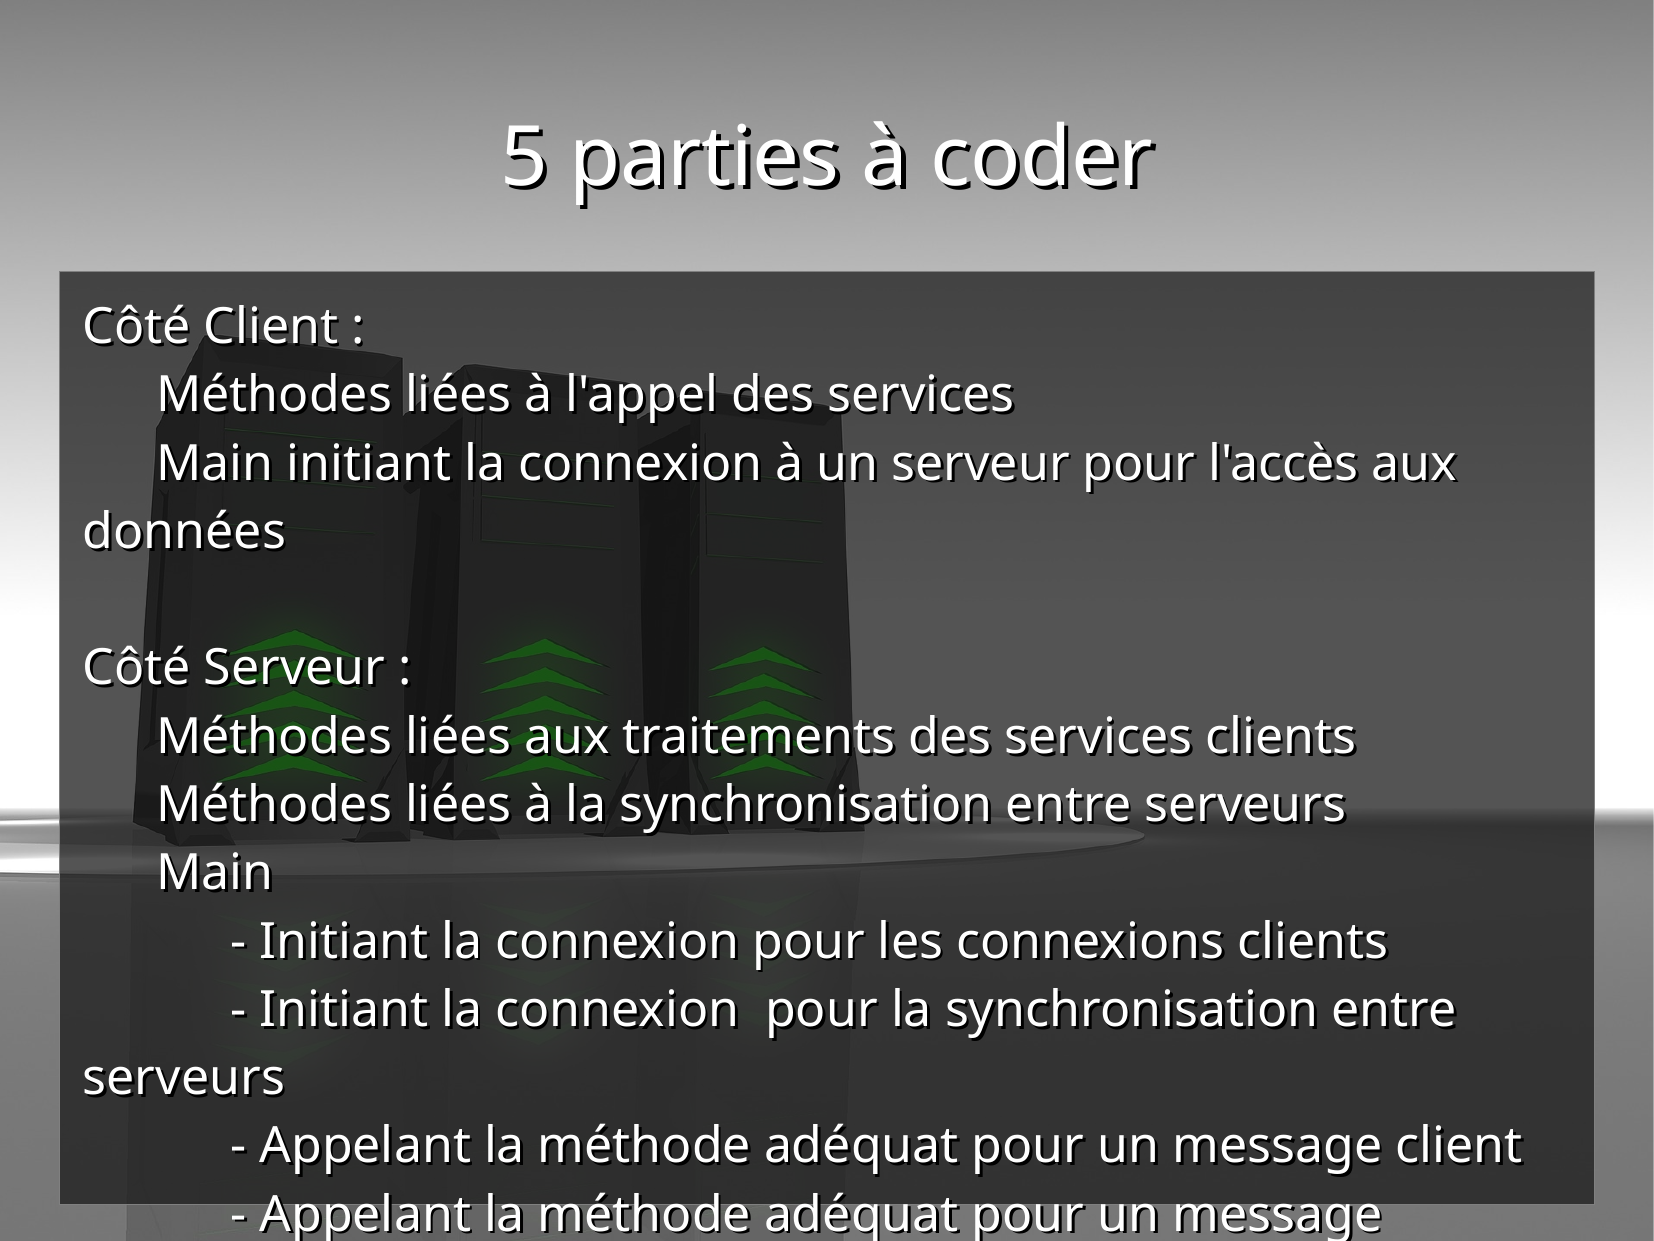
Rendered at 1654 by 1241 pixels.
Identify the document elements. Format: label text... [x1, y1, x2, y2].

picture [302, 1205, 326, 1241]
picture [0, 0, 1654, 1241]
picture [889, 1205, 903, 1228]
picture [1040, 1205, 1054, 1228]
picture [701, 1209, 714, 1228]
picture [922, 1220, 932, 1228]
subtitle Côté Client : Méthodes liées à l'appel des services Main initiant la connexion à un serveur pour l'accès aux données Côté Serveur : Méthodes liées aux traitements des services clients Méthodes liées à la synchronisation entre serveurs Main - Initiant la connexion pour les connexions clients - Initiant la connexion pour la synchronisation entre serveurs - Appelant la méthode adéquat pour un message client - Appelant la méthode adéquat pour un message serveur De plus : Fichier « log » pour connaître & communiquer avec serveurs [82, 290, 1571, 1191]
picture [1105, 1205, 1119, 1228]
picture [1305, 1220, 1315, 1228]
picture [833, 1209, 843, 1215]
text_box [59, 271, 1595, 1205]
picture [773, 1220, 784, 1228]
picture [733, 1209, 743, 1215]
picture [878, 1205, 975, 1241]
picture [1229, 1209, 1240, 1215]
picture [860, 1209, 873, 1228]
picture [671, 1209, 684, 1228]
picture [332, 1205, 873, 1241]
picture [363, 1209, 373, 1215]
picture [983, 1209, 994, 1228]
title 5 parties à coder [82, 49, 1571, 257]
picture [1333, 1209, 1345, 1228]
picture [506, 1220, 516, 1228]
picture [801, 1209, 813, 1228]
picture [595, 1209, 605, 1215]
picture [303, 1209, 314, 1228]
picture [1364, 1209, 1375, 1215]
picture [273, 1207, 280, 1216]
picture [1012, 1209, 1025, 1228]
picture [982, 1205, 1345, 1241]
picture [403, 1220, 414, 1228]
picture [333, 1209, 345, 1228]
